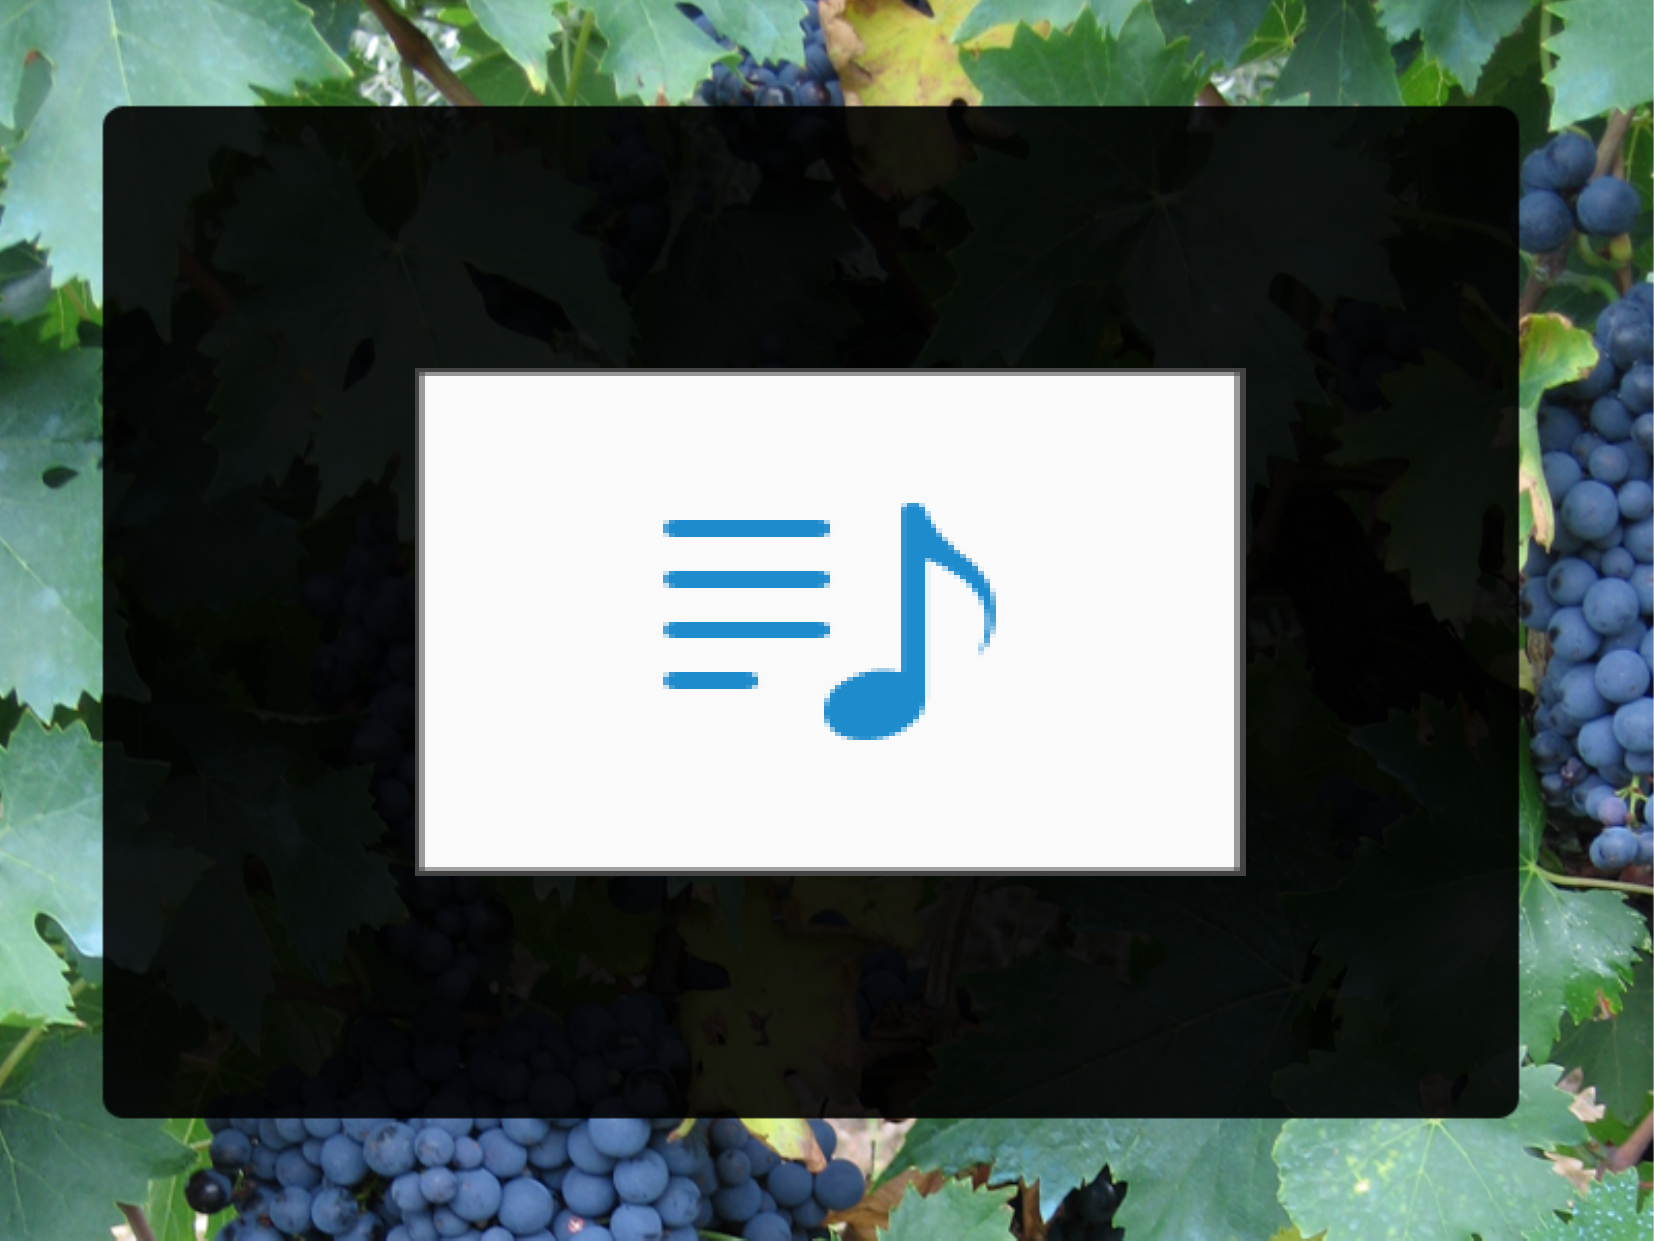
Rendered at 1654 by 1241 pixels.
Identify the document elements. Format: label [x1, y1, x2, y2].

text_box [413, 367, 1247, 877]
picture [0, 0, 1654, 1241]
